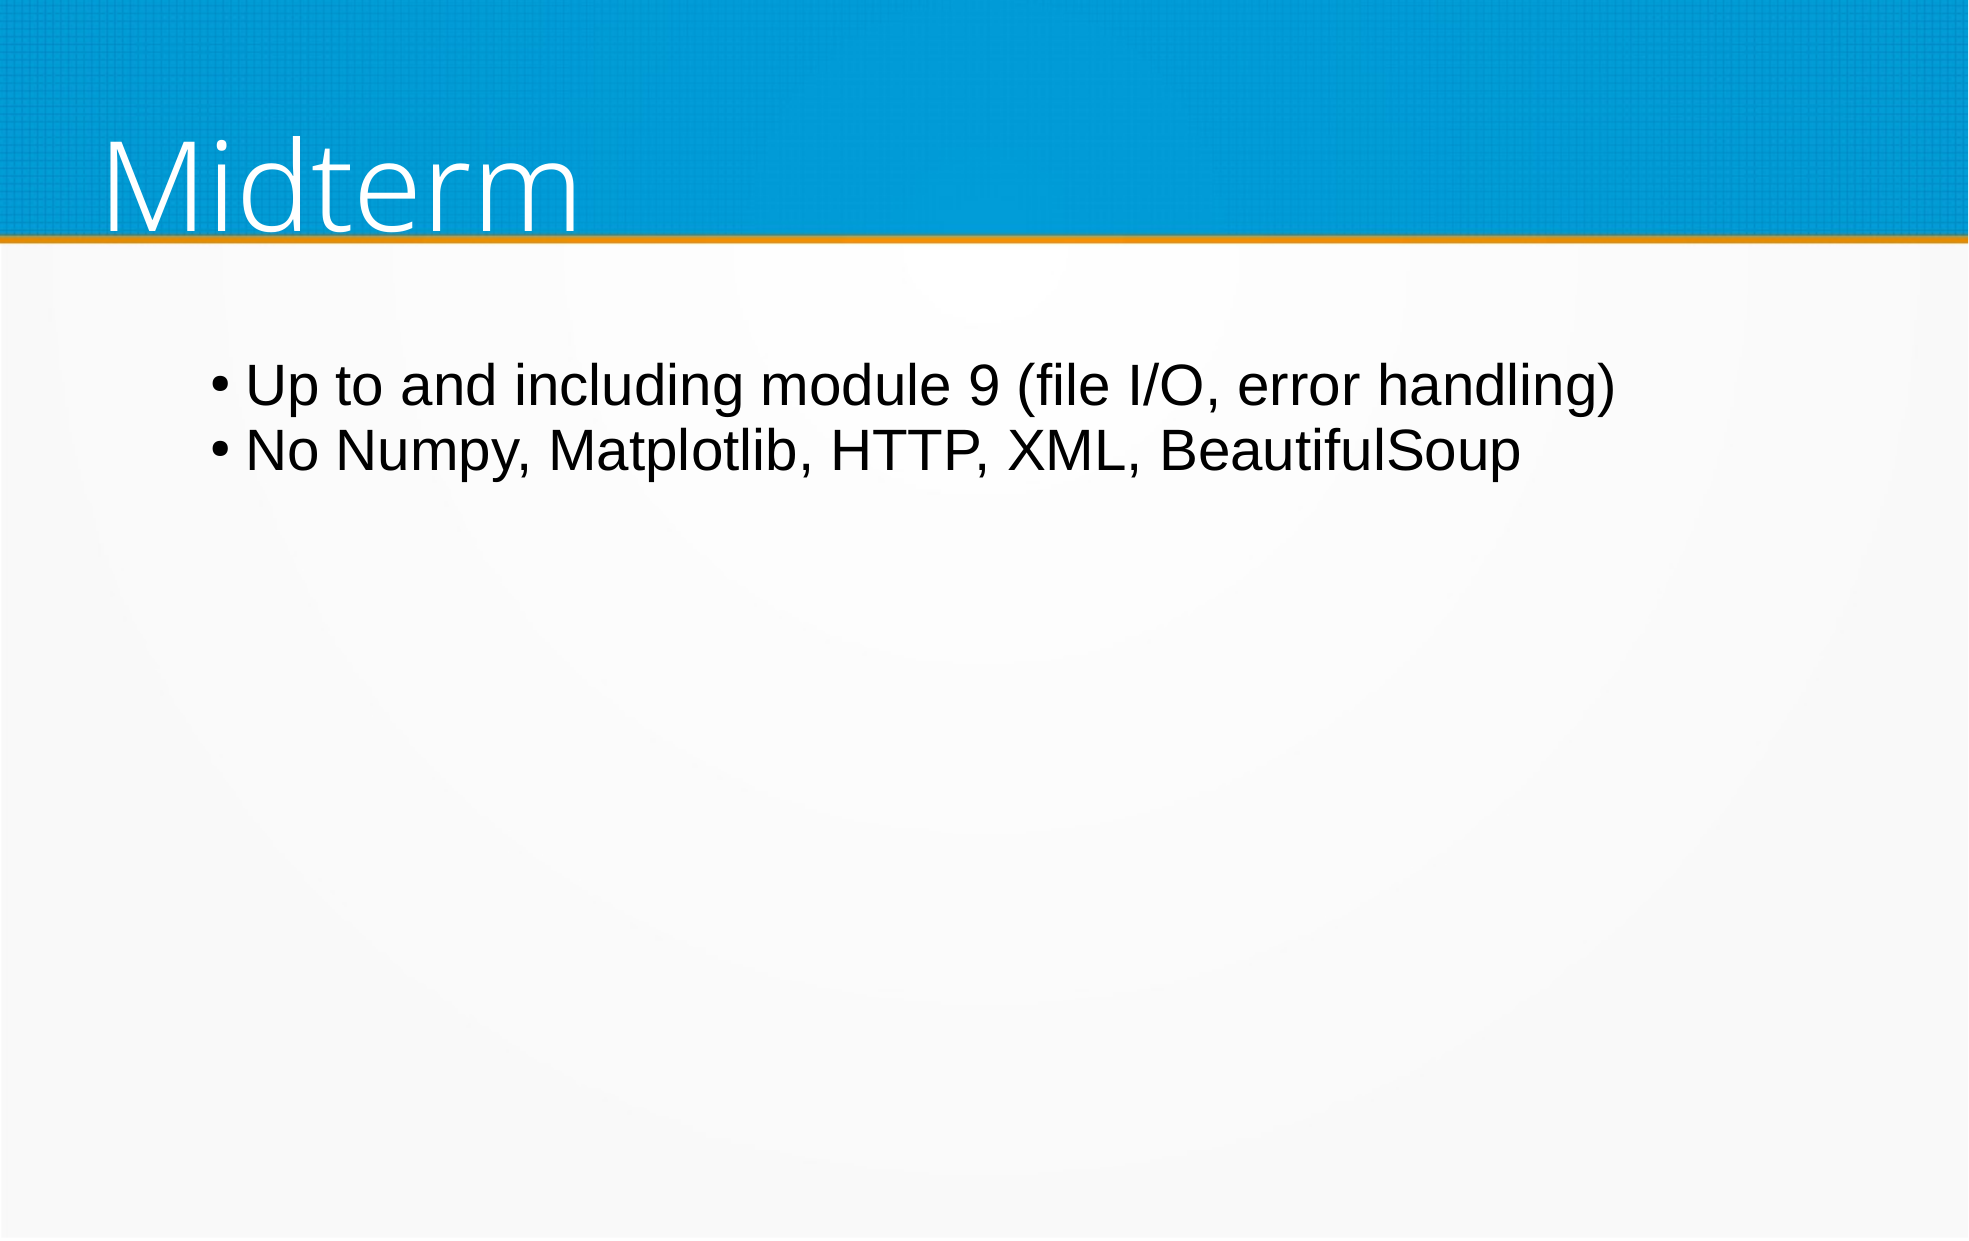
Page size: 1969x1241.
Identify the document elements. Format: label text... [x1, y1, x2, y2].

picture [0, 233, 1969, 1241]
text_box Up to and including module 9 (file I/O, error handling) No Numpy, Matplotlib, HTTP, XML, BeautifulSoup [195, 345, 1711, 490]
title Midterm [98, 49, 1870, 257]
